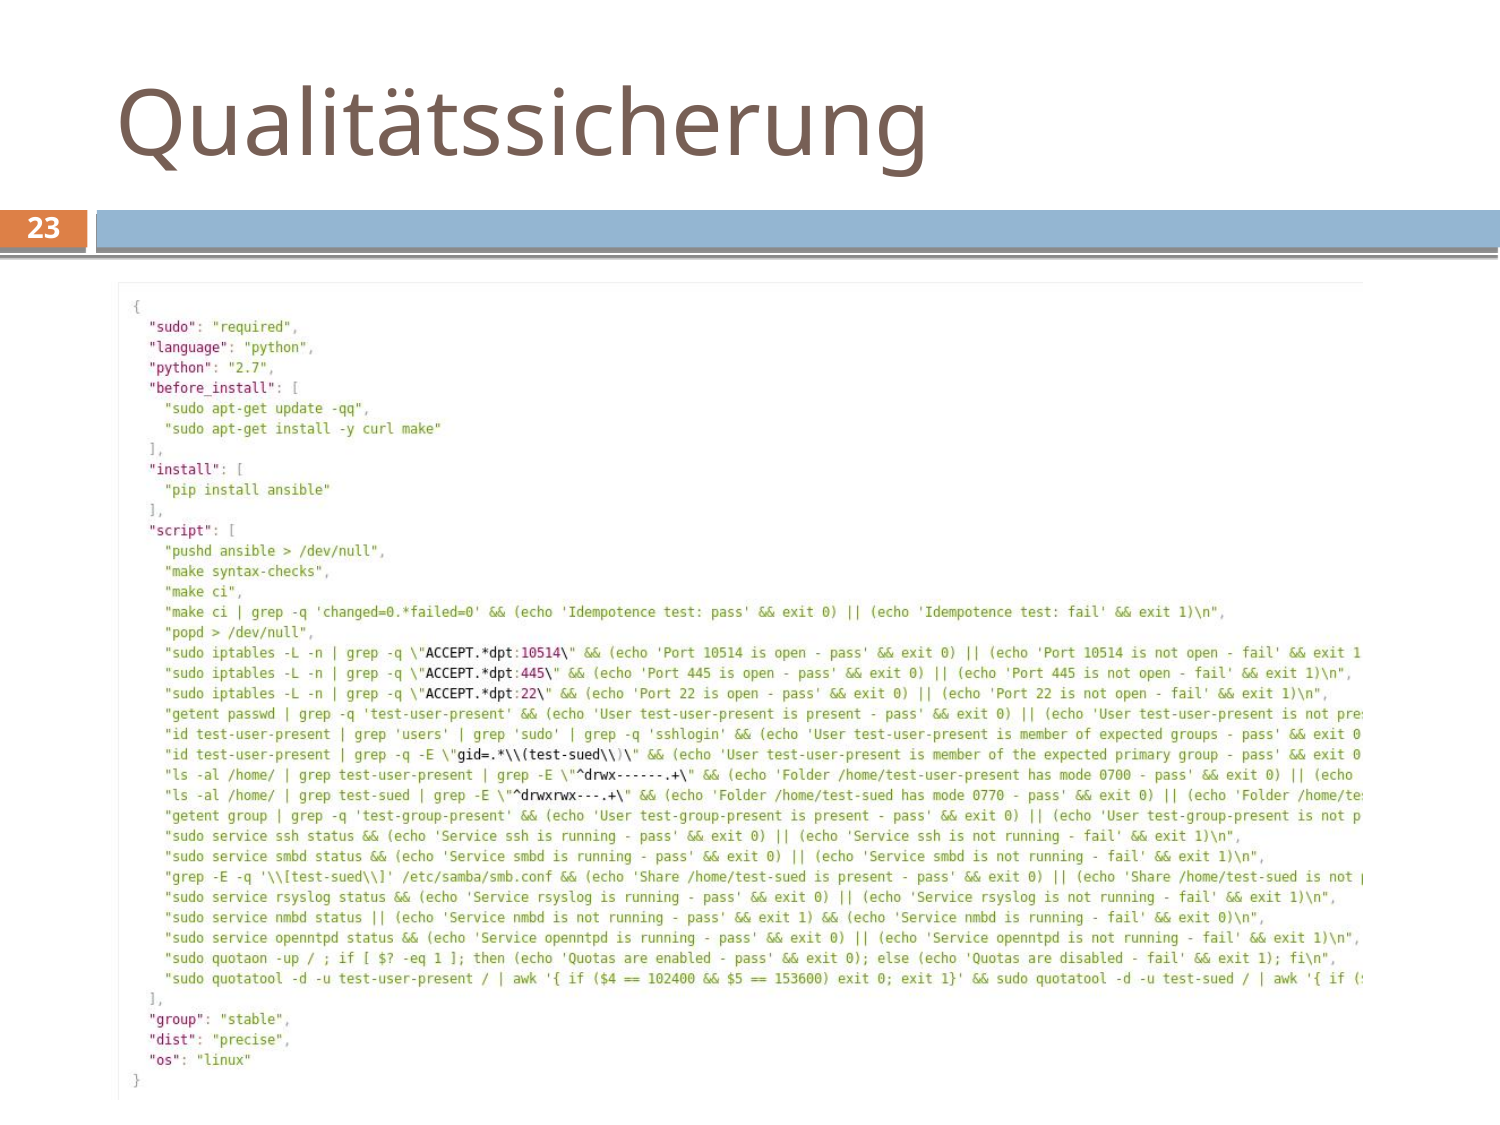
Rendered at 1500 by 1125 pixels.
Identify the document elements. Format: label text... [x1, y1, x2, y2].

title Qualitätssicherung [100, 37, 1438, 200]
picture [110, 273, 1363, 1100]
